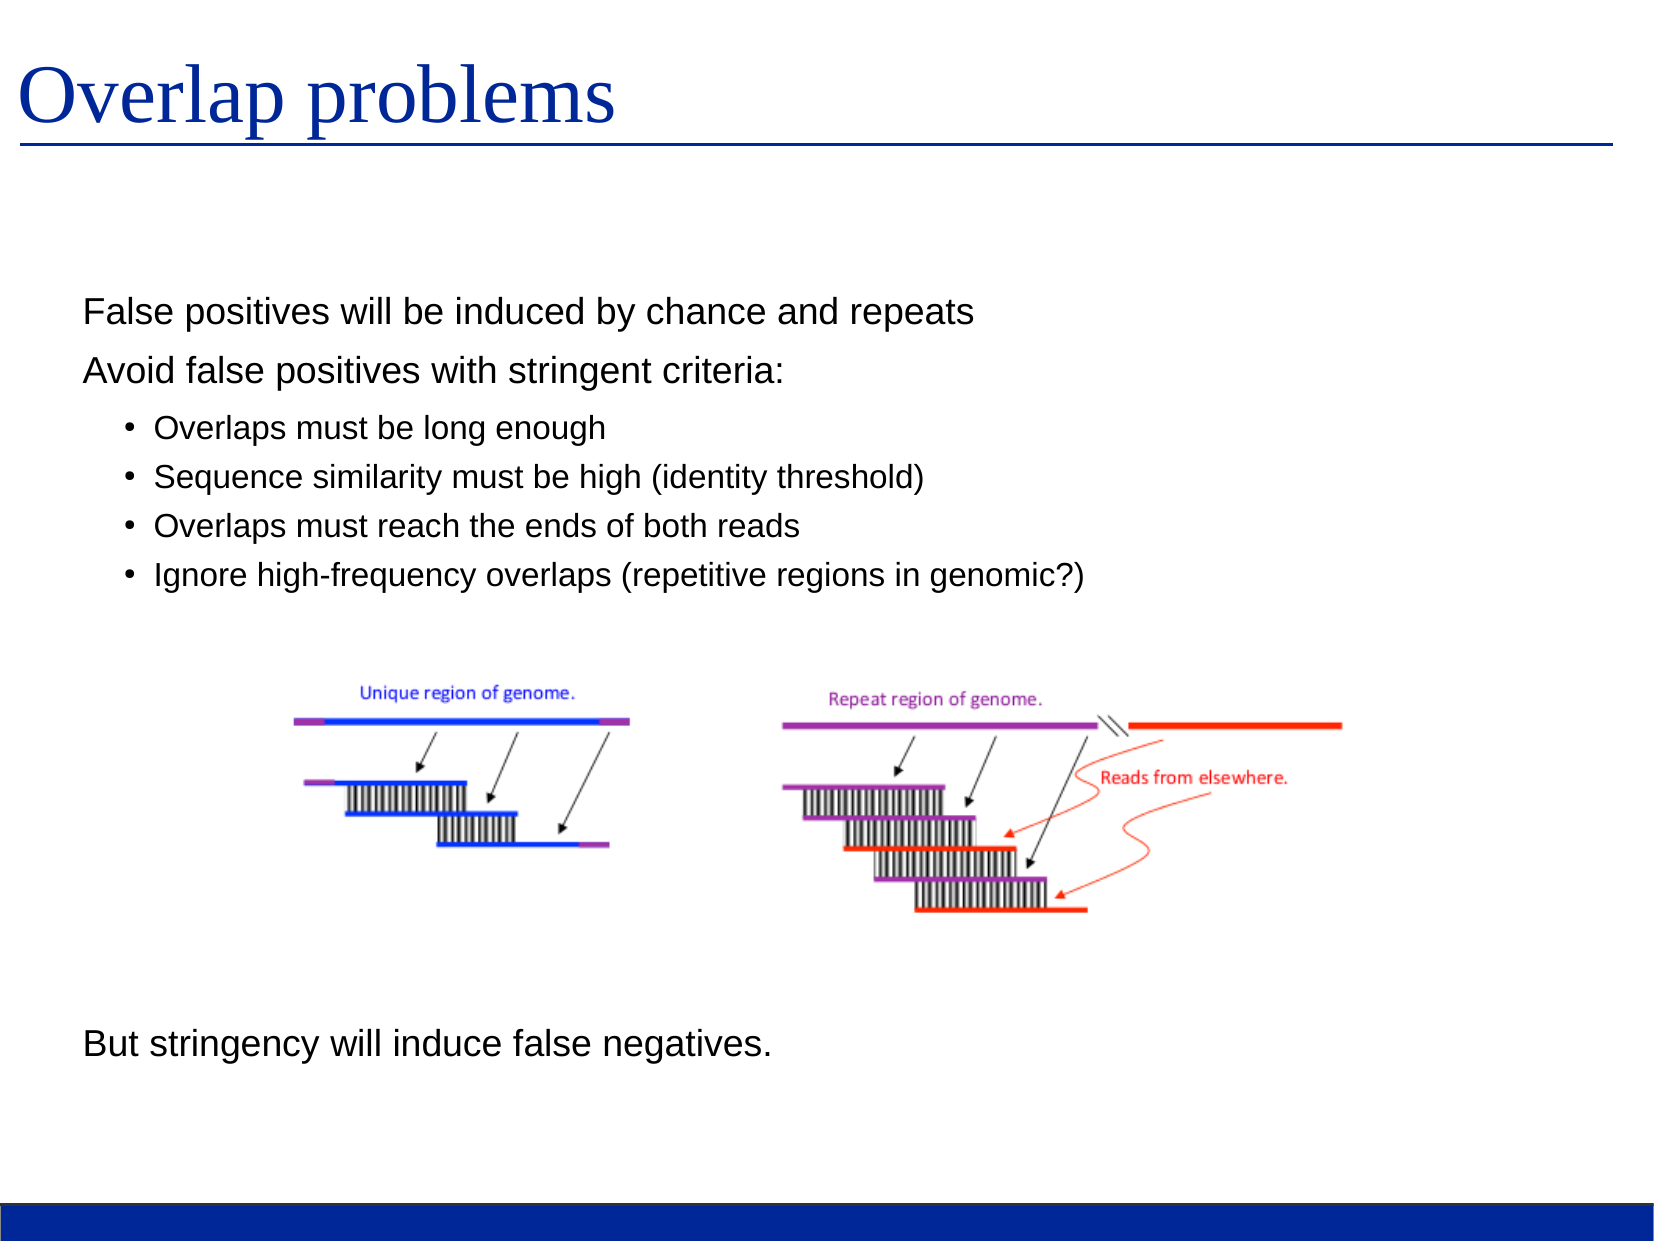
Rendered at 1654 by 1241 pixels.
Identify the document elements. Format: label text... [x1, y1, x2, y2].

picture [280, 660, 1360, 924]
title Overlap problems [17, 0, 1589, 198]
list False positives will be induced by chance and repeats Avoid false positives with stringent criteria: Overlaps must be long enough Sequence similarity must be high (identity threshold) Overlaps must reach the ends of both reads Ignore high-frequency overlaps (repetitive regions in genomic?) But stringency will induce false negatives. [82, 290, 1571, 1109]
